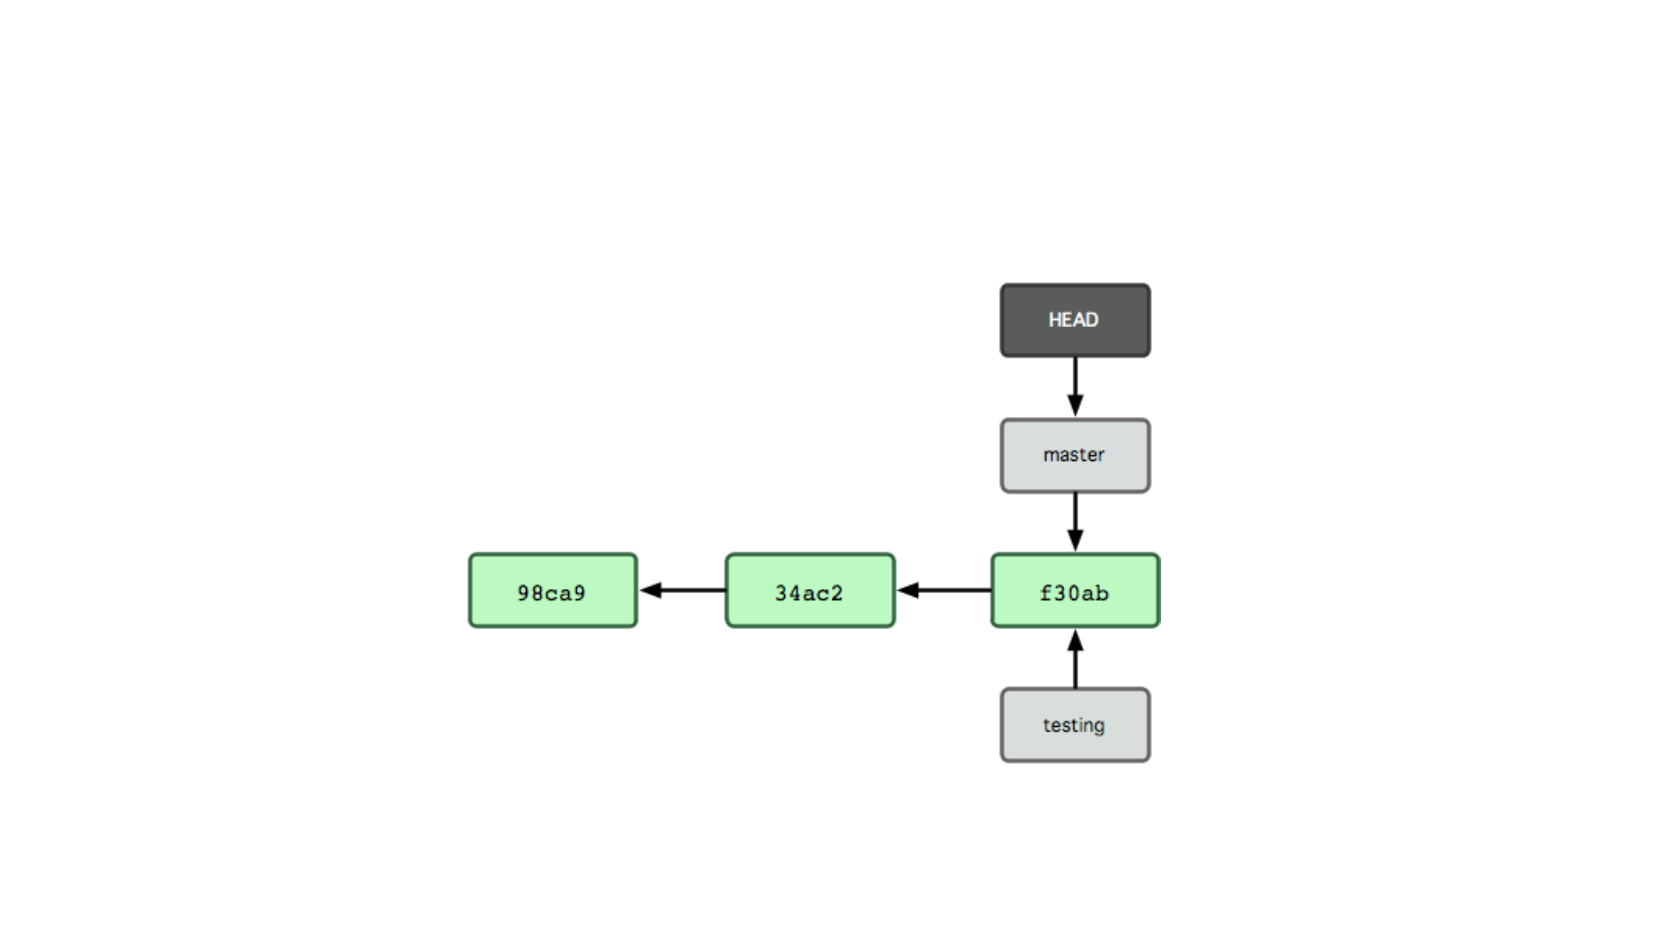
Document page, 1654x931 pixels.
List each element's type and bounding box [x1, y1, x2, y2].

picture [465, 280, 1161, 766]
